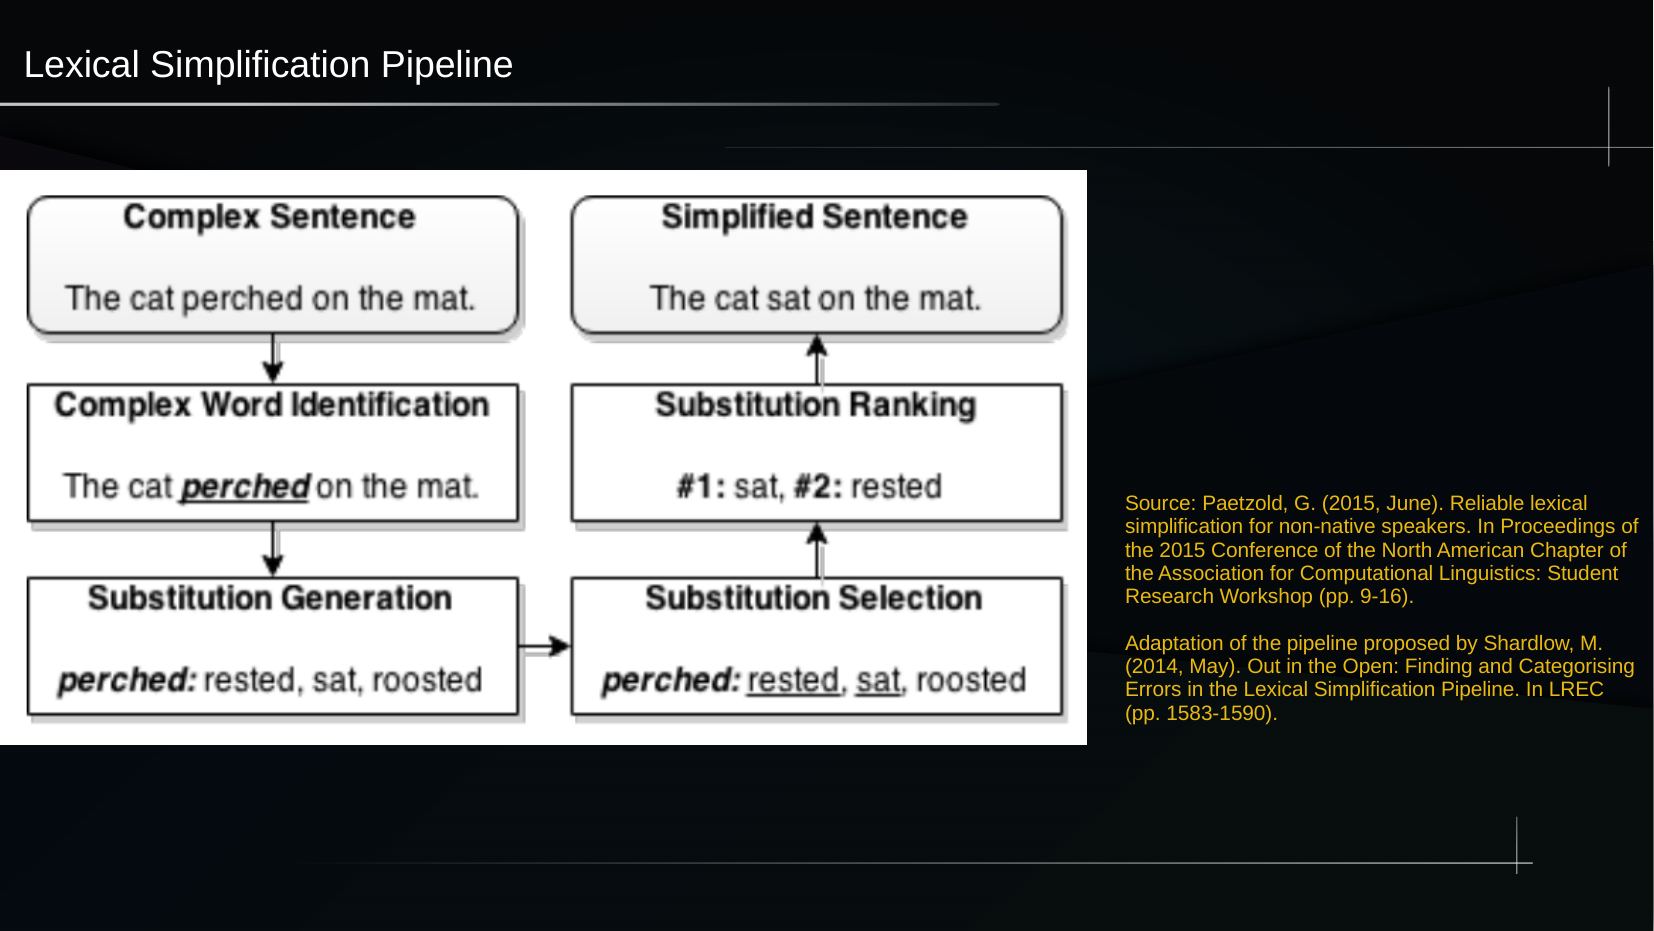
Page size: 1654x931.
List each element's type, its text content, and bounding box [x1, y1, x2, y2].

text_box Source: Paetzold, G. (2015, June). Reliable lexical simplification for non-native speakers. In Proceedings of the 2015 Conference of the North American Chapter of the Association for Computational Linguistics: Student Research Workshop (pp. 9-16). Adaptation of the pipeline proposed by Shardlow, M. (2014, May). Out in the Open: Finding and Categorising Errors in the Lexical Simplification Pipeline. In LREC (pp. 1583-1590). [1110, 484, 1654, 732]
title Lexical Simplification Pipeline [23, 11, 1589, 119]
picture [0, 0, 1654, 931]
